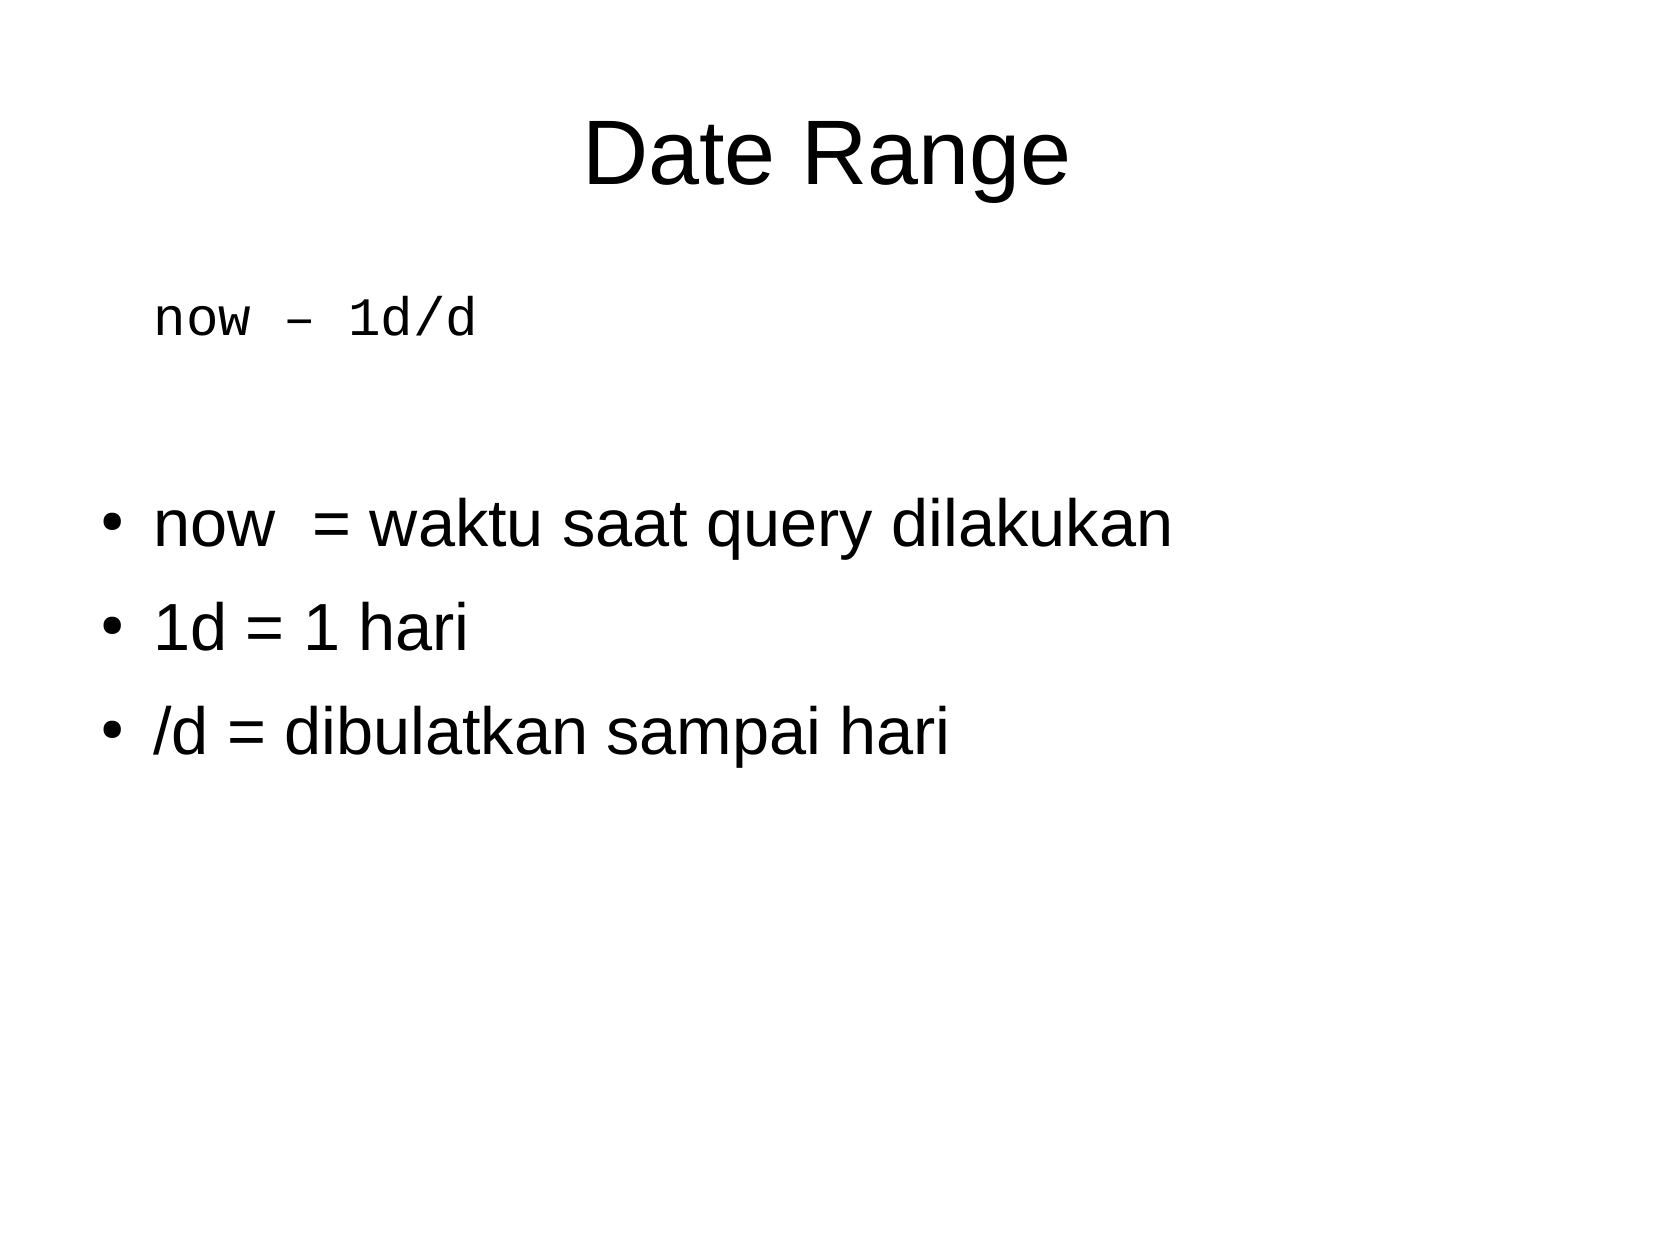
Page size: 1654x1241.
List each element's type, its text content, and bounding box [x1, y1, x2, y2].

list now – 1d/d now = waktu saat query dilakukan 1d = 1 hari /d = dibulatkan sampai hari [82, 290, 1571, 1010]
title Date Range [82, 49, 1571, 257]
